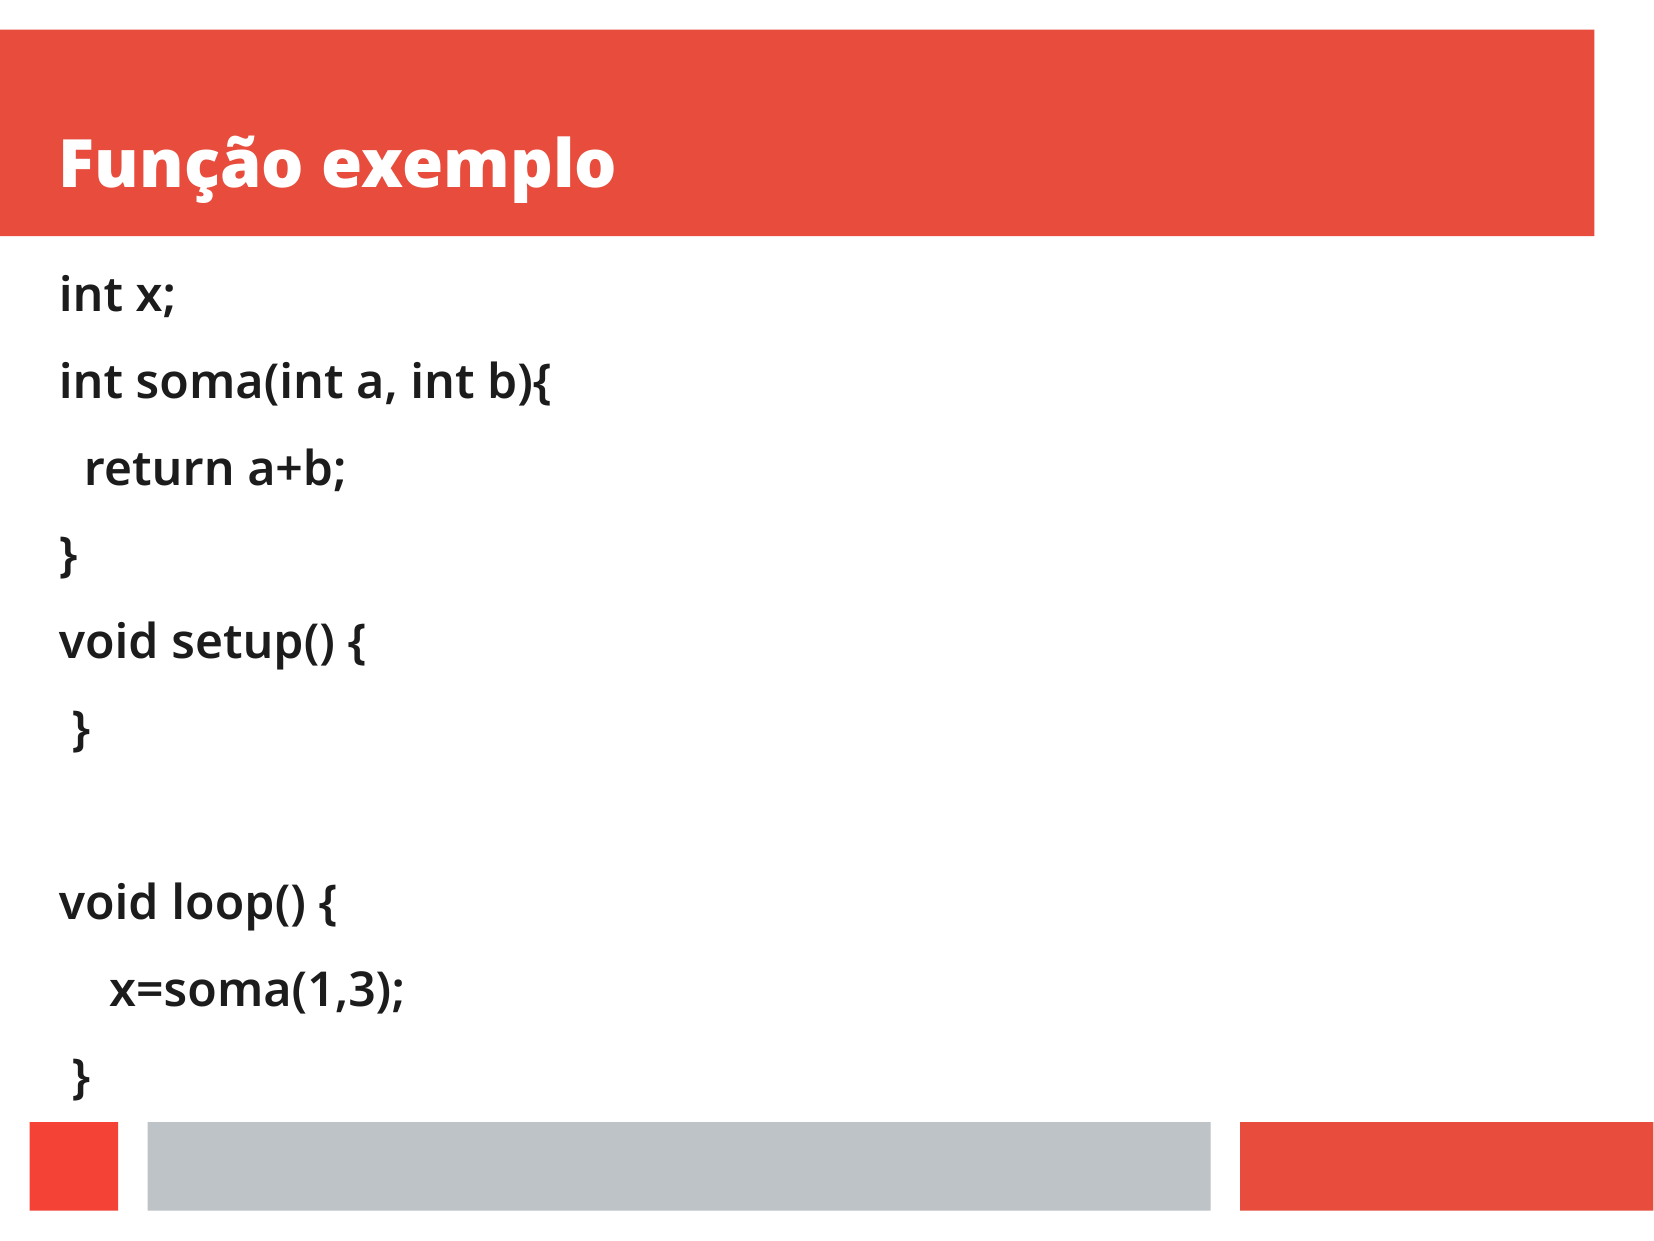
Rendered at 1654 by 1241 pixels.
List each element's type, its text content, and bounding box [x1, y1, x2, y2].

list int x; int soma(int a, int b){ return a+b; } void setup() { } void loop() { x=soma(1,3); } [59, 259, 1565, 1111]
title Função exemplo [59, 59, 1595, 207]
